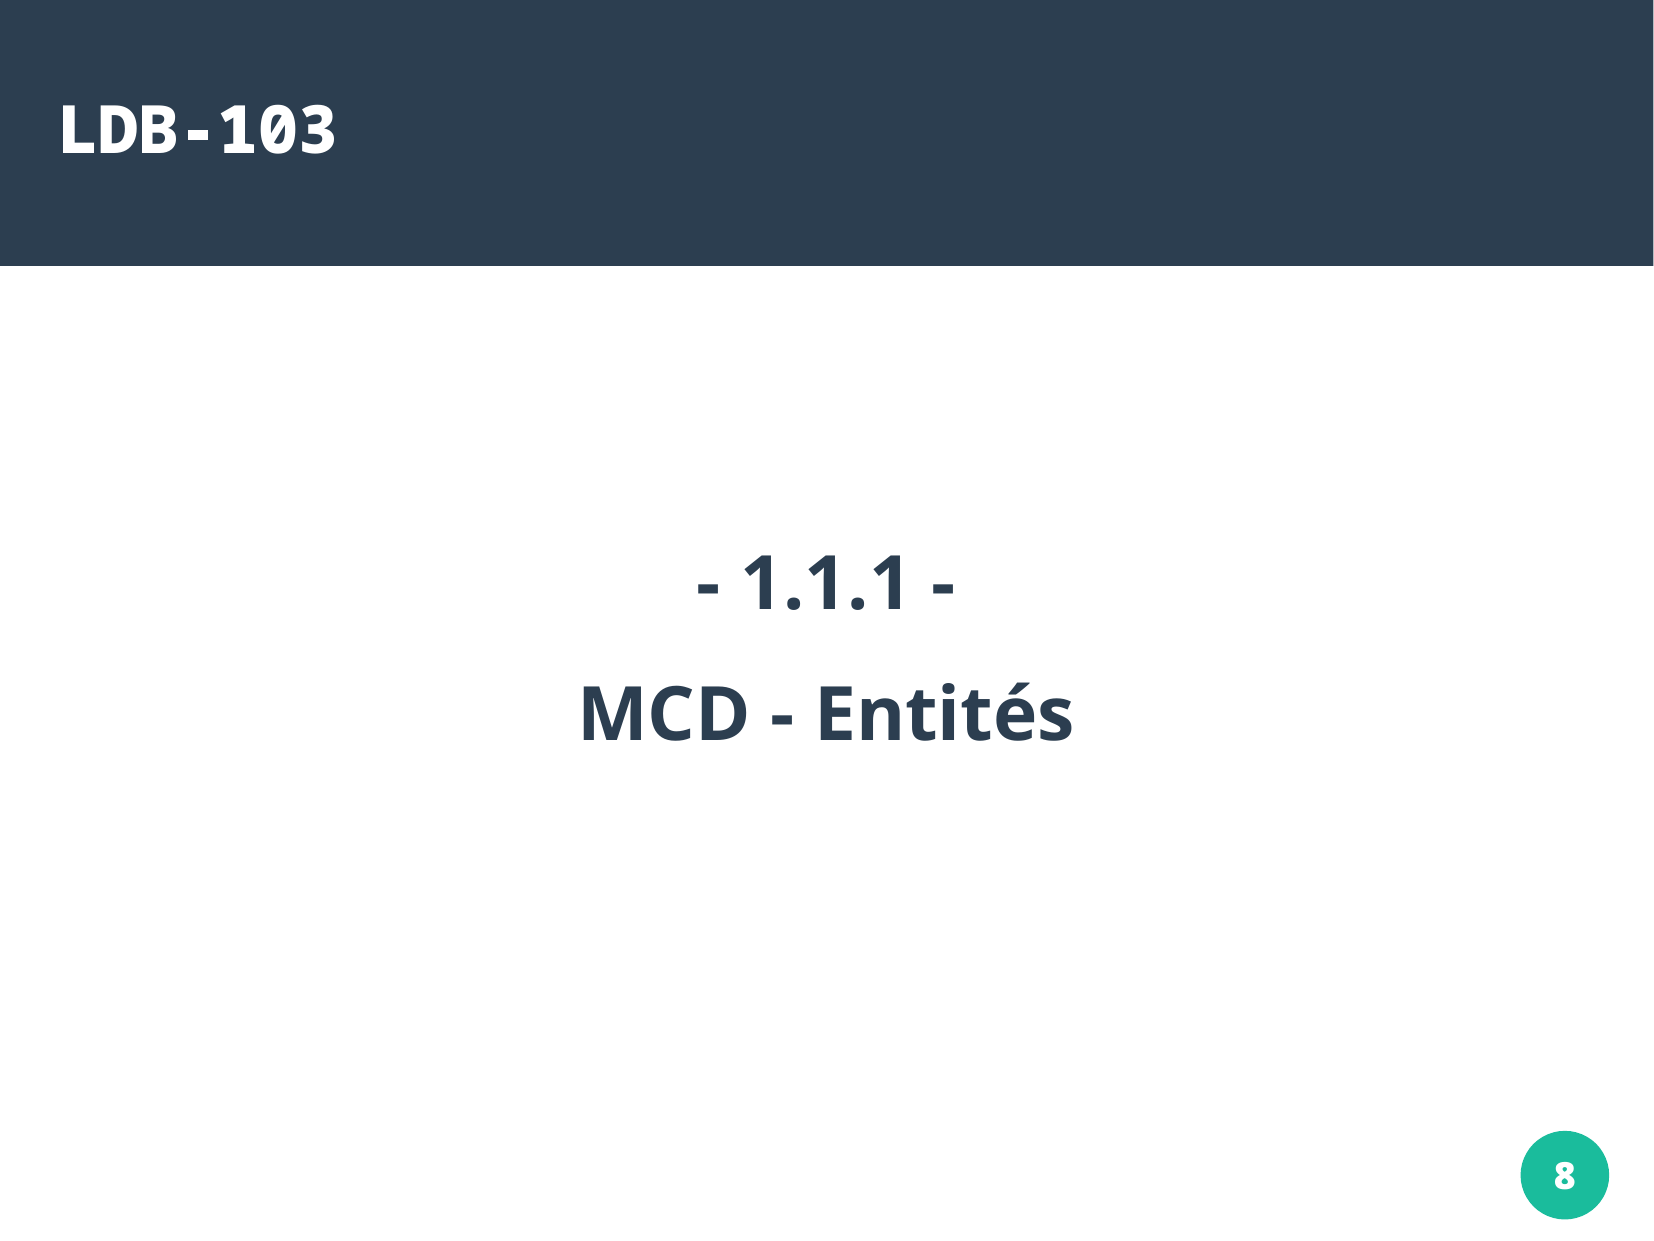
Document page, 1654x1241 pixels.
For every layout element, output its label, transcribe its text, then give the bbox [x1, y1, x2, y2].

title LDB-103 [58, 49, 1595, 207]
list - 1.1.1 - MCD - Entités [0, 265, 1653, 1181]
